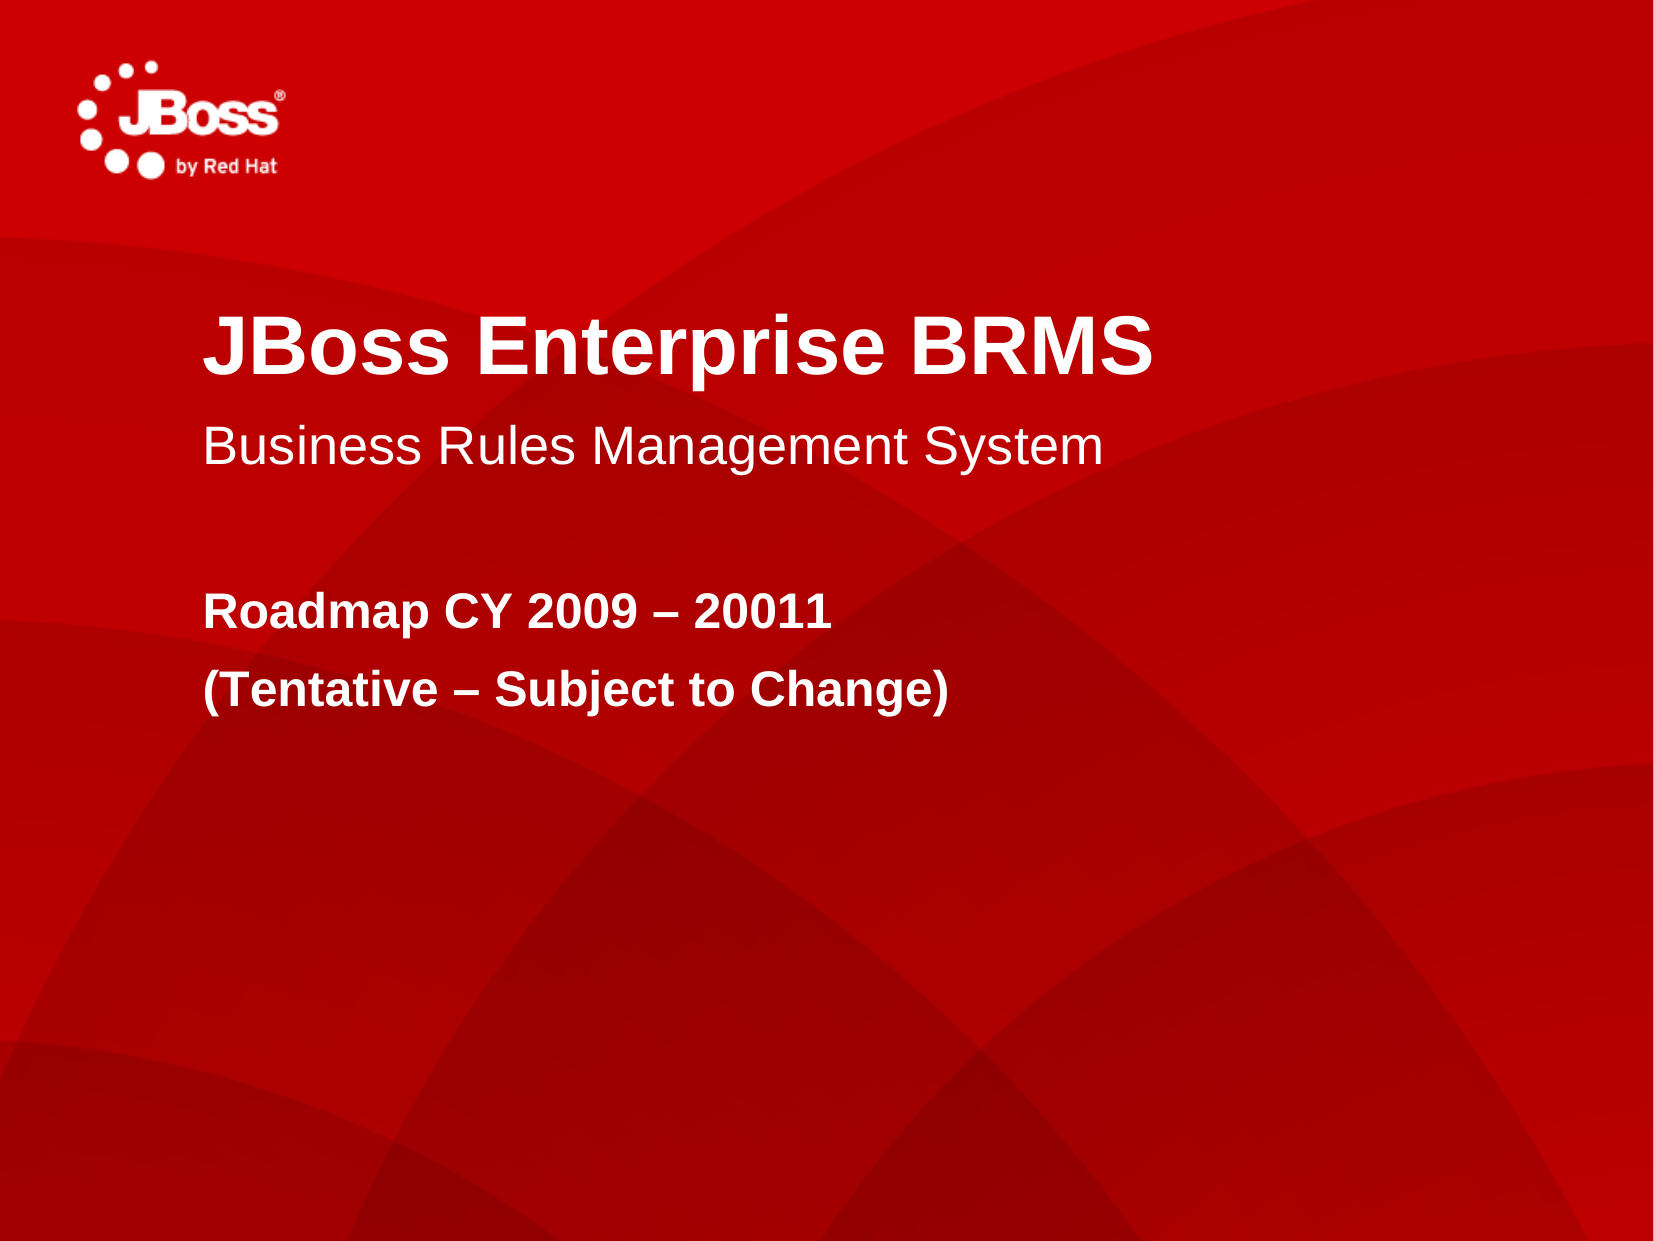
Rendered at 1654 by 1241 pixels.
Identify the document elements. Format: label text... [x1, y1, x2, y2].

picture [0, 0, 1654, 1241]
text_box JBoss Enterprise BRMS Business Rules Management System Roadmap CY 2009 – 20011 (Tentative – Subject to Change) [187, 297, 1426, 755]
